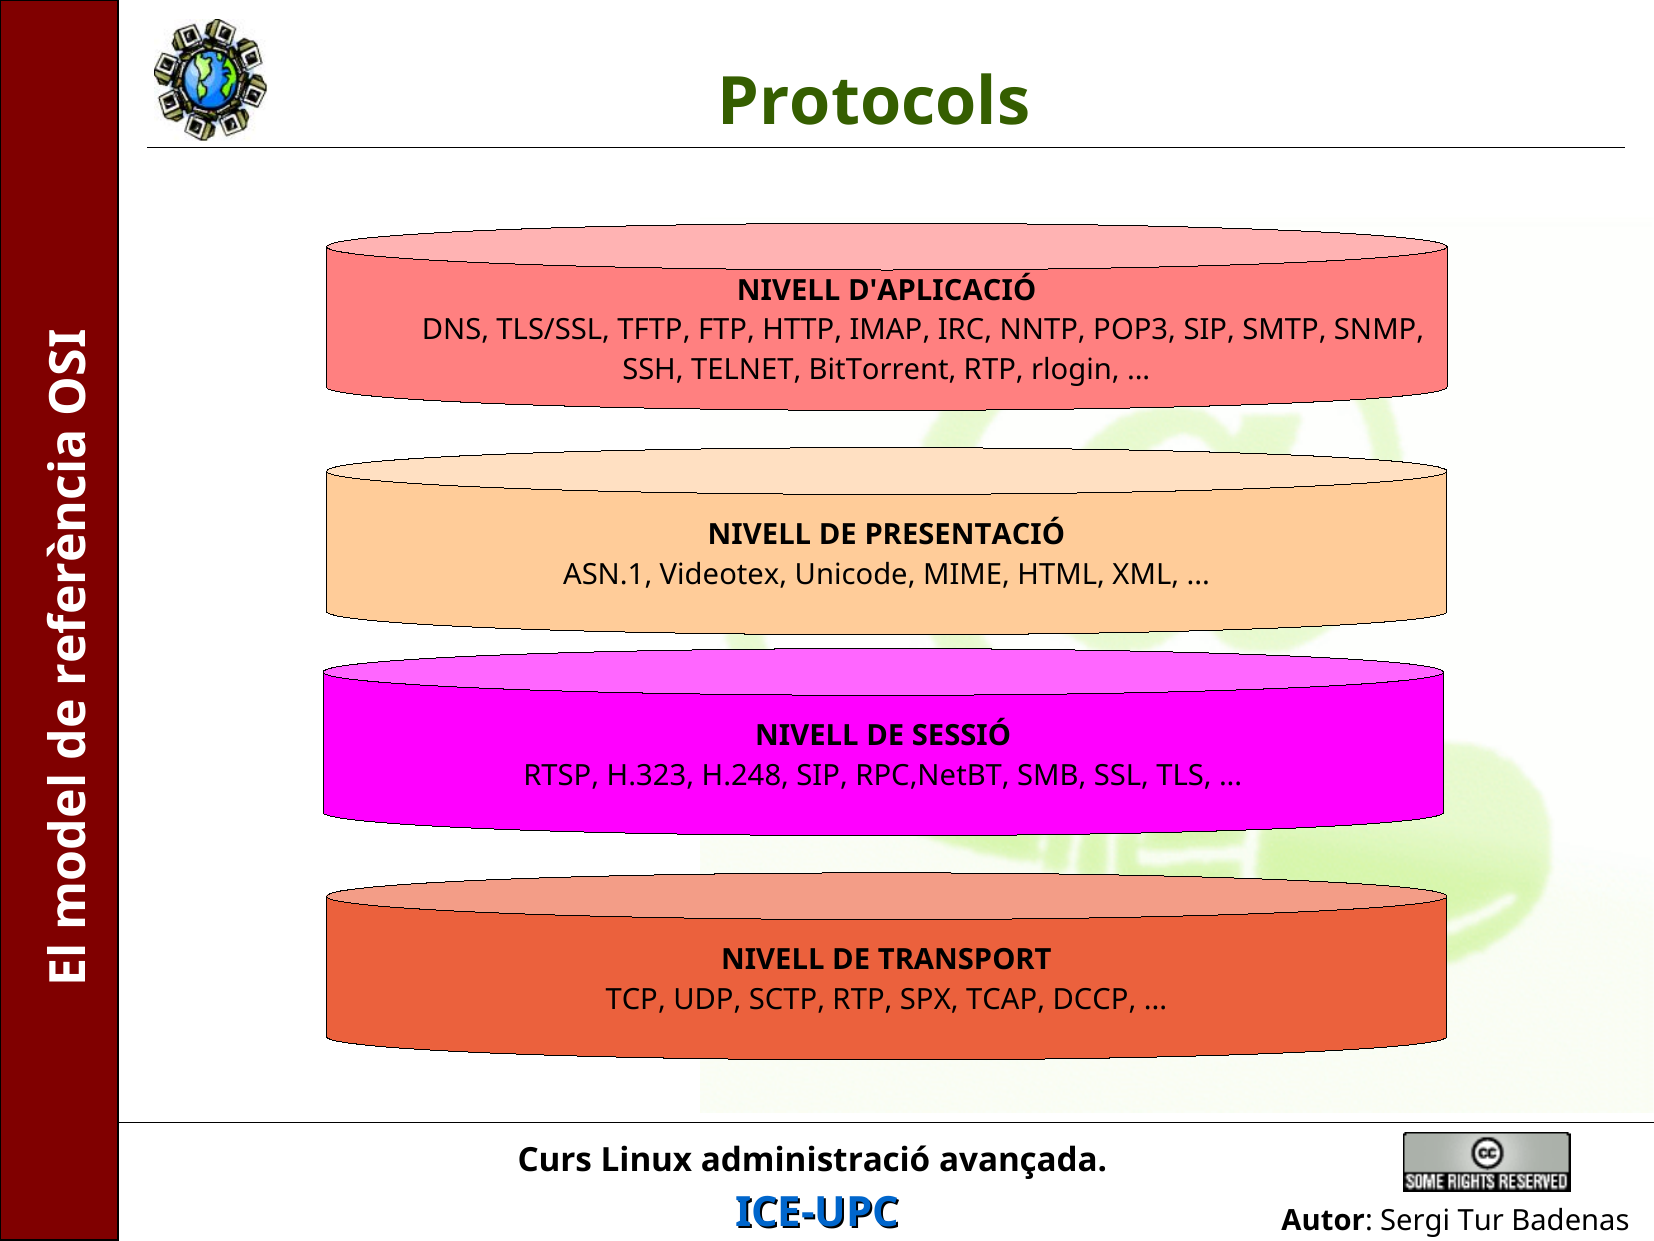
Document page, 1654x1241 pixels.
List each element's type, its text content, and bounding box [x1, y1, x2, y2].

text_box NIVELL DE TRANSPORT TCP, UDP, SCTP, RTP, SPX, TCAP, DCCP, ... [326, 898, 1447, 1060]
text_box NIVELL DE SESSIÓ RTSP, H.323, H.248, SIP, RPC,NetBT, SMB, SSL, TLS, ... [323, 673, 1444, 836]
title Protocols [129, 49, 1619, 148]
text_box NIVELL DE PRESENTACIÓ ASN.1, Videotex, Unicode, MIME, HTML, XML, ... [326, 472, 1447, 635]
picture [700, 217, 1654, 1113]
picture [154, 19, 268, 49]
picture [1403, 1132, 1571, 1192]
text_box NIVELL D'APLICACIÓ DNS, TLS/SSL, TFTP, FTP, HTTP, IMAP, IRC, NNTP, POP3, SIP, SMTP, SNMP, SSH, TELNET, BitTorrent, RTP, rlogin, ... [326, 247, 1448, 411]
